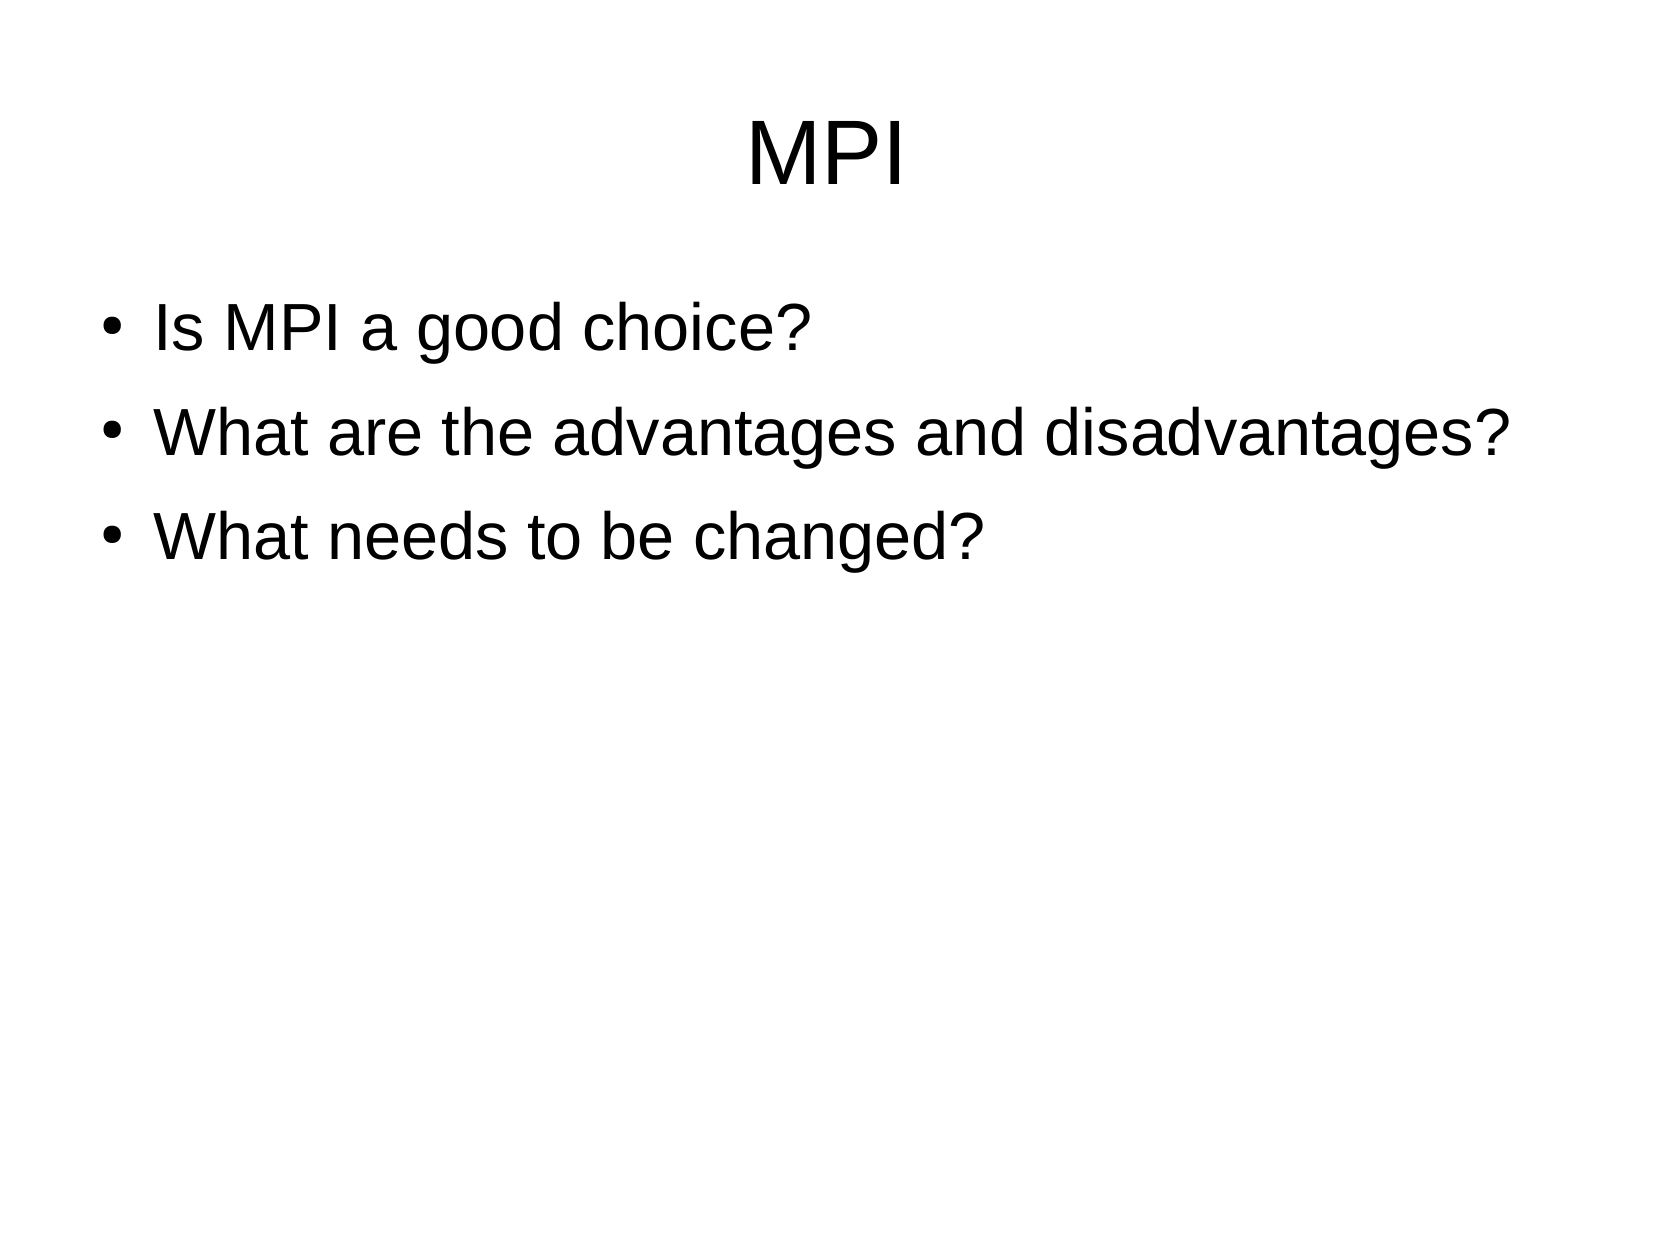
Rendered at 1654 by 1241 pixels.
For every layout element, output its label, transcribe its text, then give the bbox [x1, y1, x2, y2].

title MPI [82, 49, 1571, 257]
list Is MPI a good choice? What are the advantages and disadvantages? What needs to be changed? [82, 290, 1571, 1109]
